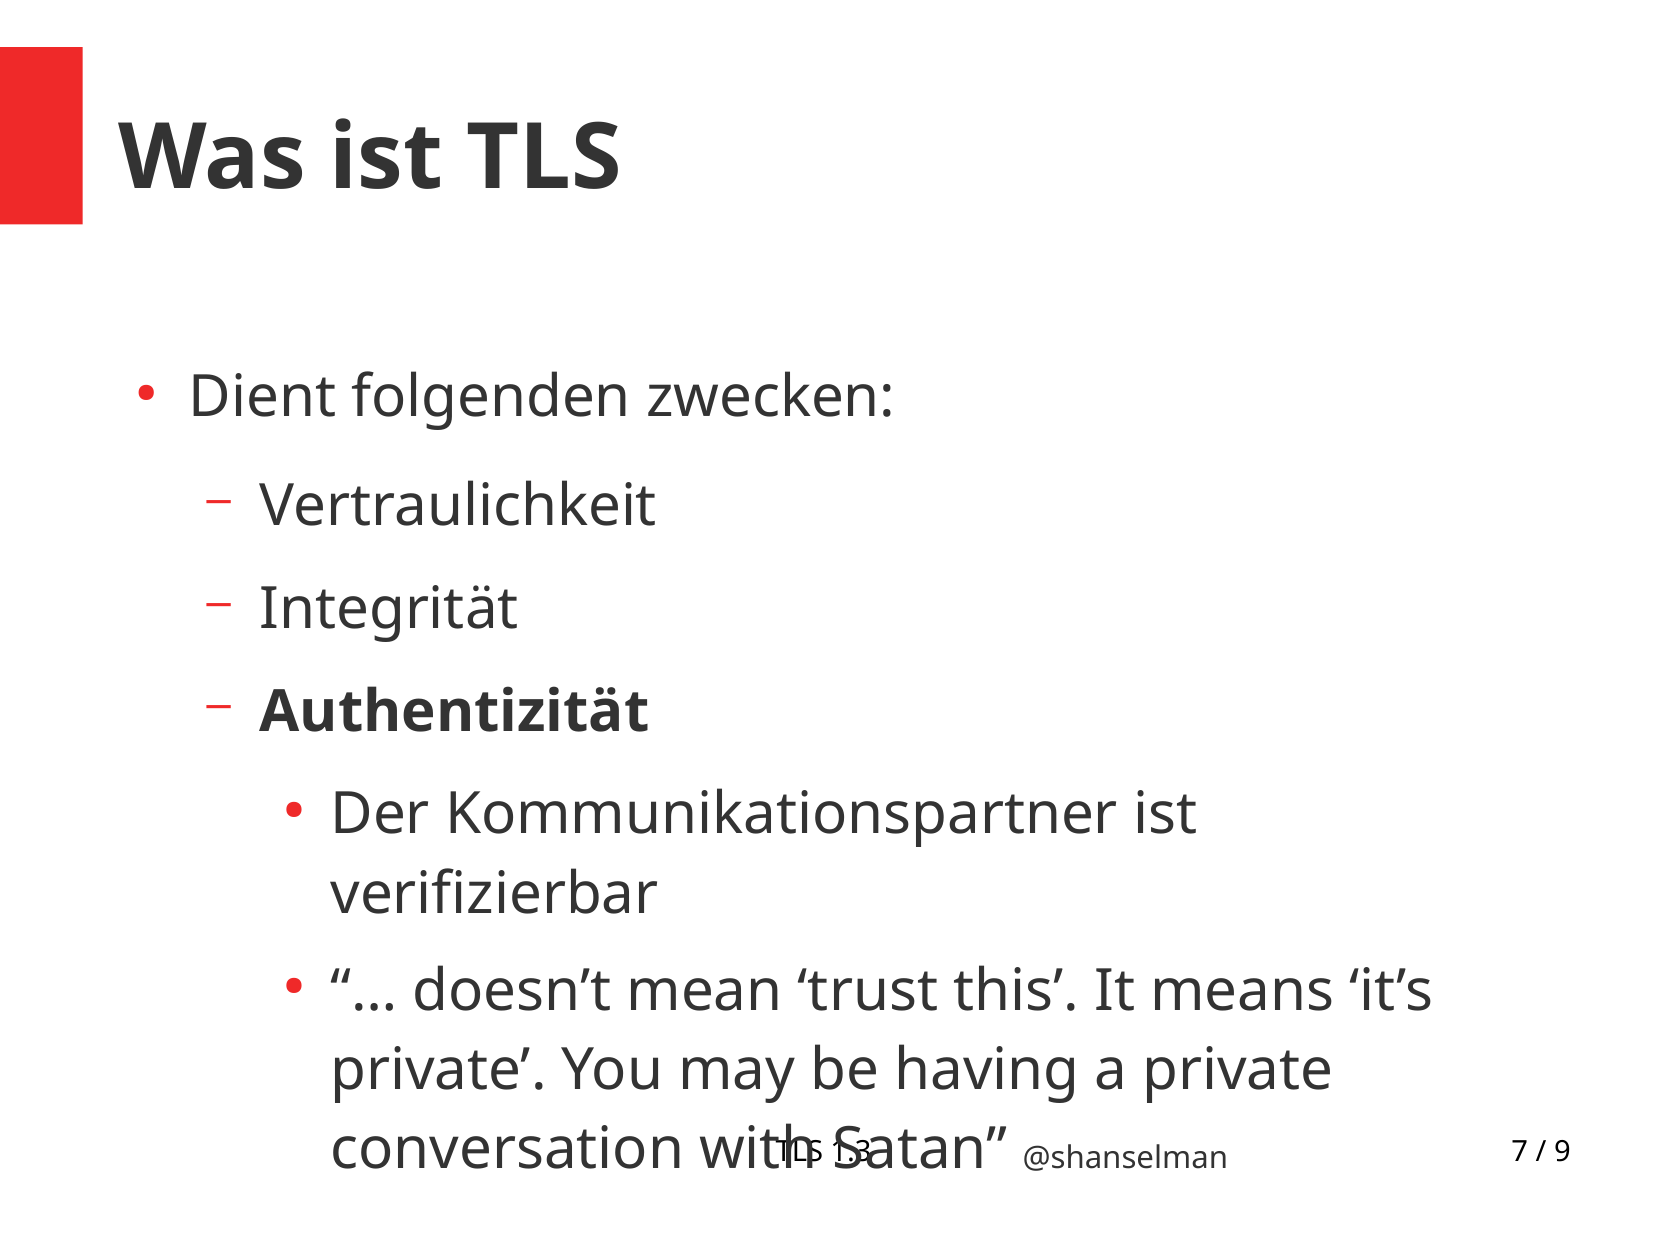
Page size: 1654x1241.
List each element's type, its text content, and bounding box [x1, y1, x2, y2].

title Was ist TLS [118, 49, 1571, 257]
list Dient folgenden zwecken: Vertraulichkeit Integrität Authentizität Der Kommunikationspartner ist verifizierbar “… doesn’t mean ‘trust this’. It means ‘it’s private’. You may be having a private conversation with Satan” @shanselman [118, 354, 1536, 1074]
